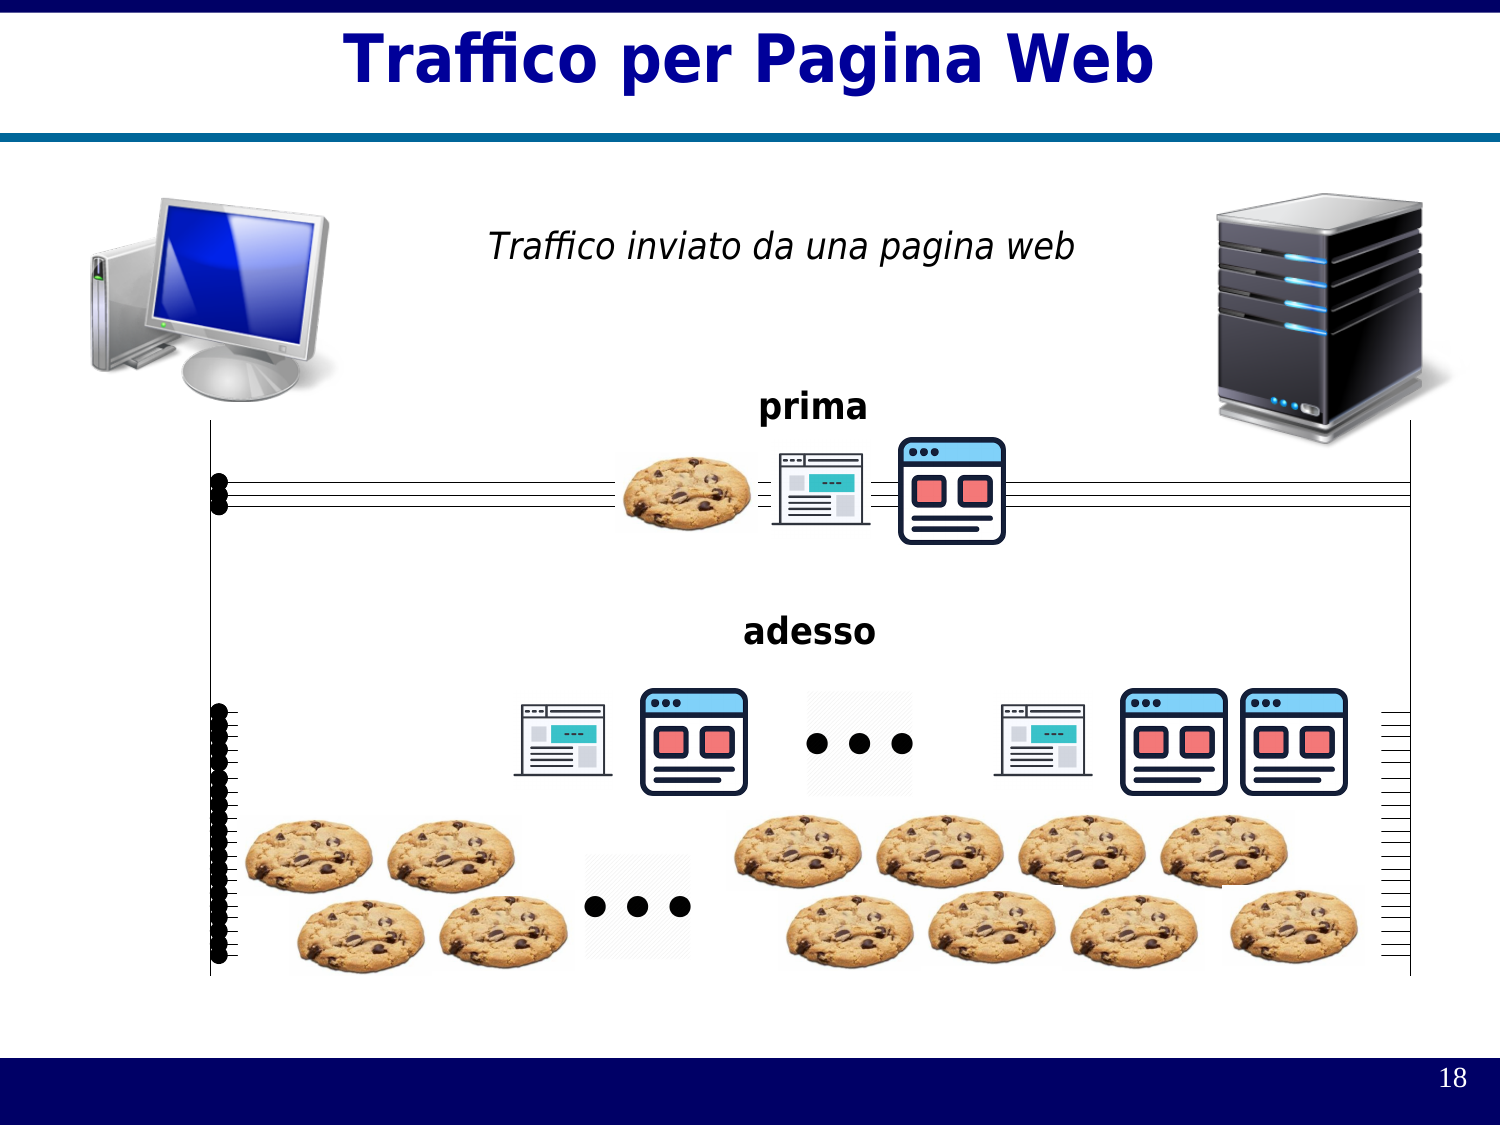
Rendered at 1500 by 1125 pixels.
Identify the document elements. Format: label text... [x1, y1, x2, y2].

text_box prima [758, 389, 901, 436]
picture [771, 439, 871, 540]
picture [615, 452, 758, 533]
picture [584, 853, 691, 961]
picture [76, 143, 346, 405]
picture [513, 690, 613, 790]
picture [1120, 688, 1228, 796]
picture [1193, 173, 1471, 451]
picture [806, 690, 913, 797]
picture [237, 815, 575, 976]
picture [993, 690, 1093, 790]
picture [726, 810, 1365, 971]
text_box Traffico inviato da una pagina web [488, 229, 1096, 300]
text_box adesso [743, 615, 886, 661]
title Traffico per Pagina Web [30, 0, 1471, 126]
text_box [237, 688, 1382, 1001]
picture [1240, 688, 1348, 796]
picture [640, 688, 748, 796]
picture [898, 437, 1006, 545]
